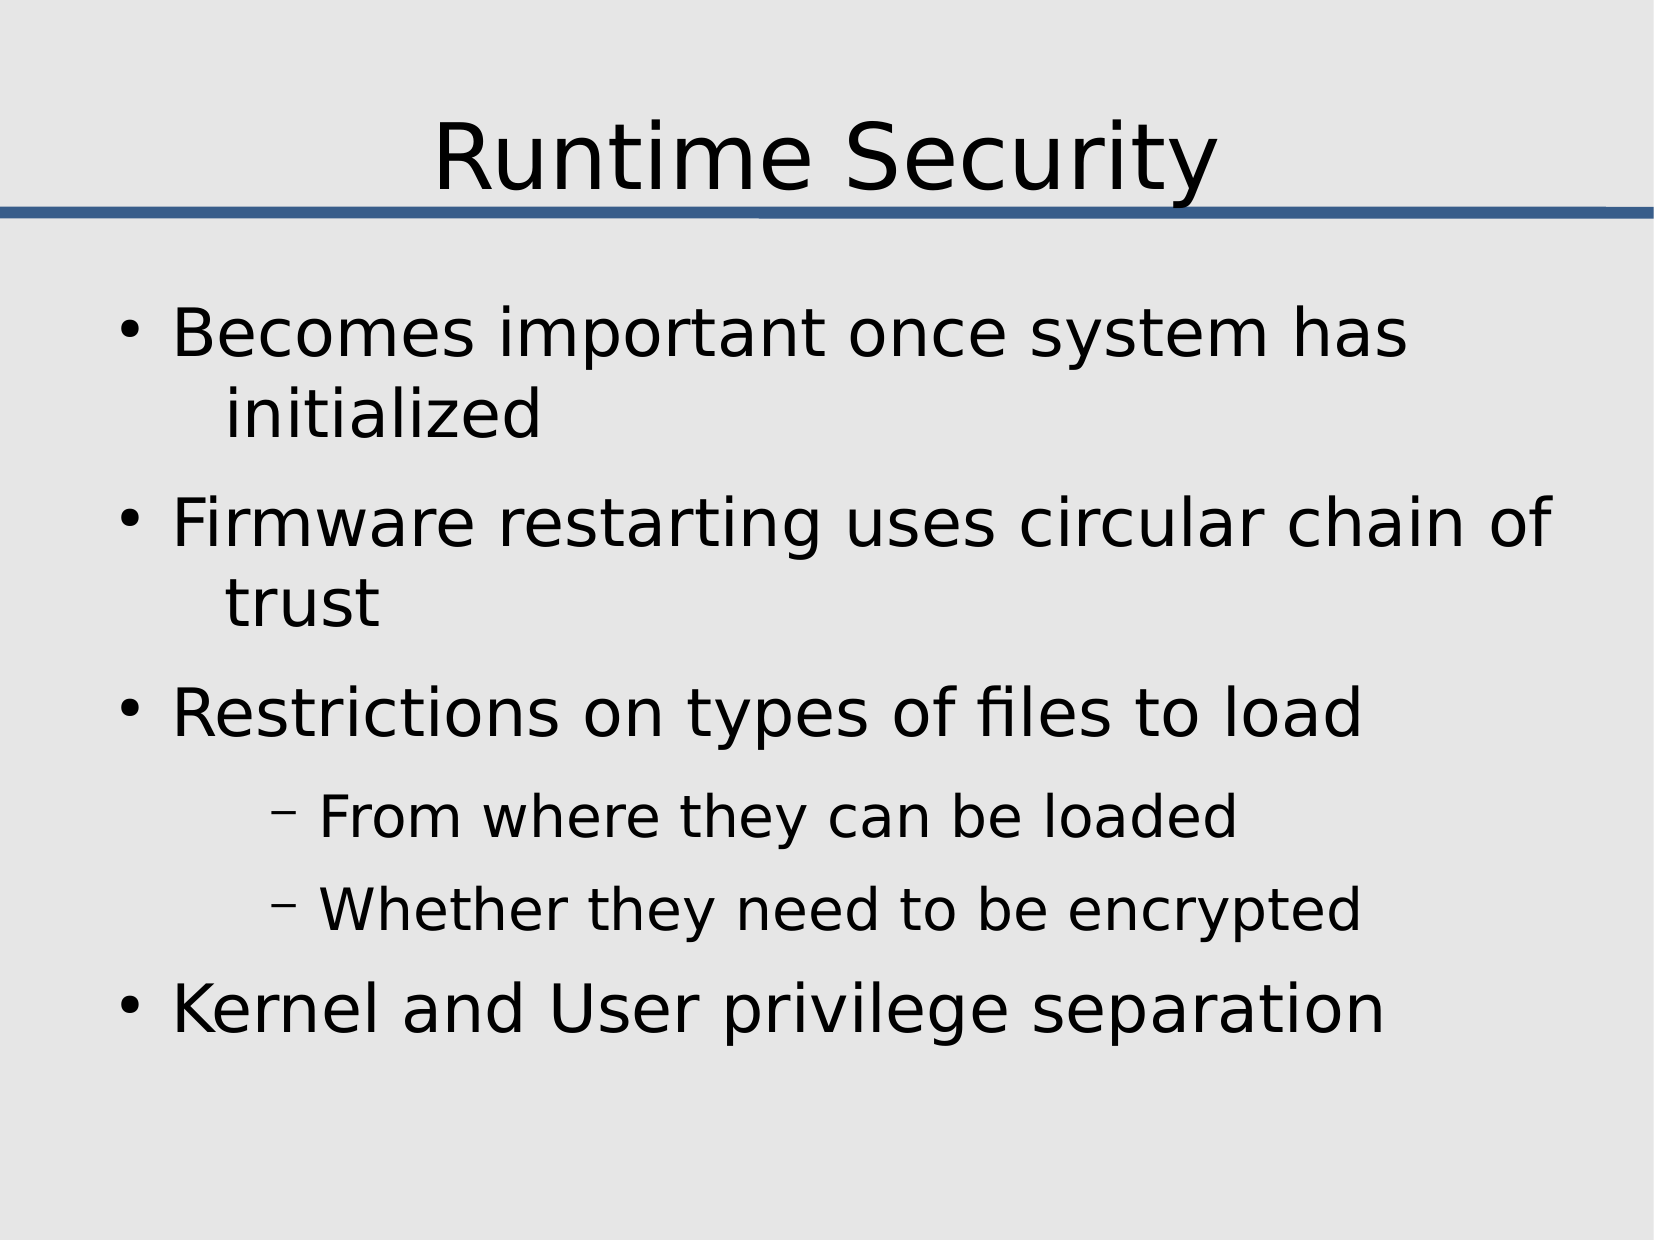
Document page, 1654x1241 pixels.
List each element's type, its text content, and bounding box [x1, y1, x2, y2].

title Runtime Security [82, 49, 1571, 257]
list Becomes important once system has initialized Firmware restarting uses circular chain of trust Restrictions on types of files to load From where they can be loaded Whether they need to be encrypted Kernel and User privilege separation [82, 290, 1571, 1094]
